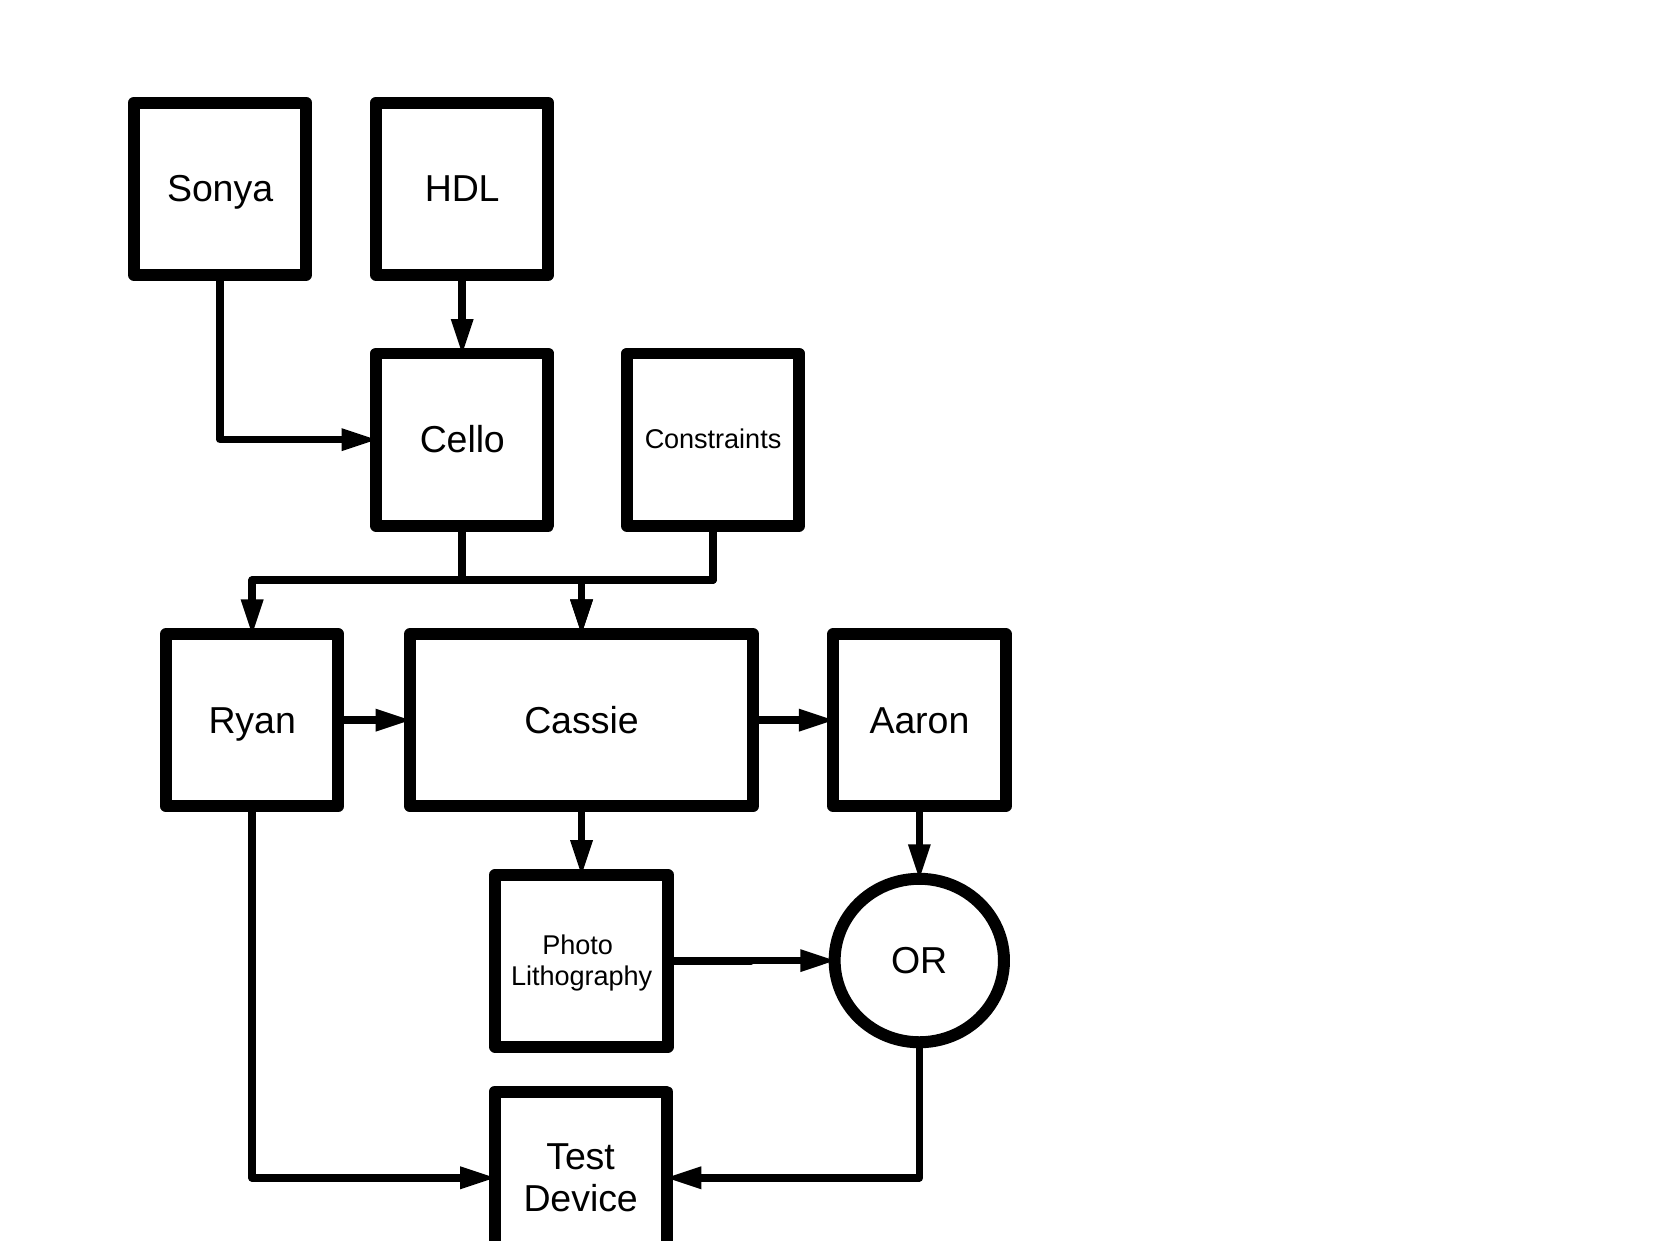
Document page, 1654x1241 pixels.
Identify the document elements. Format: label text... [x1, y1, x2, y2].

text_box Test Device [494, 1091, 667, 1241]
text_box HDL [376, 102, 549, 275]
text_box Photo Lithography [495, 874, 668, 1047]
text_box Constraints [626, 353, 800, 526]
text_box Cassie [410, 634, 753, 807]
text_box OR [834, 878, 1004, 1043]
text_box Ryan [166, 634, 339, 807]
text_box Sonya [133, 102, 307, 275]
text_box Cello [376, 353, 549, 526]
text_box Aaron [833, 634, 1006, 807]
